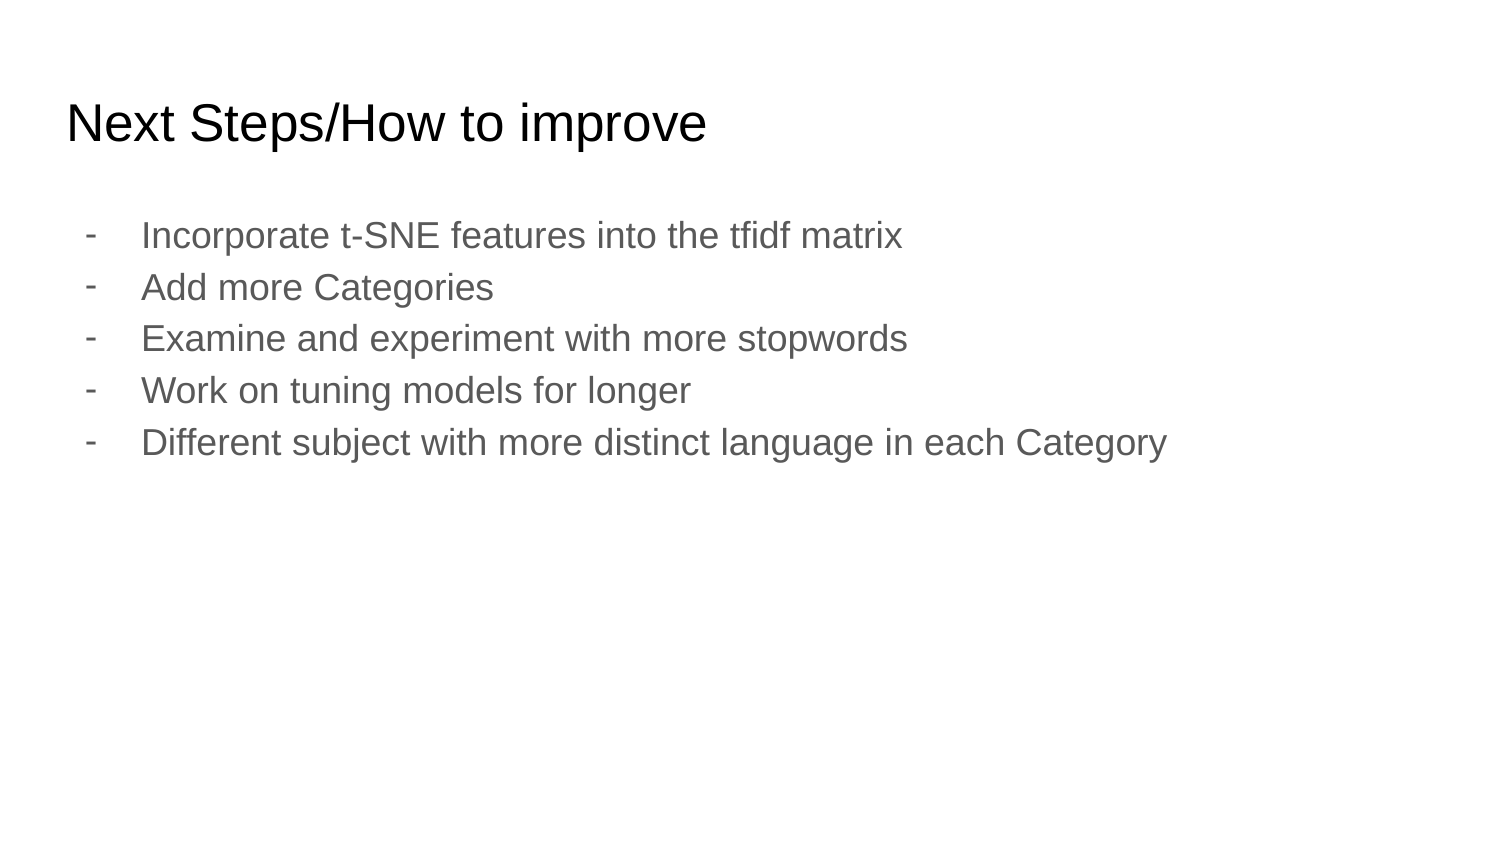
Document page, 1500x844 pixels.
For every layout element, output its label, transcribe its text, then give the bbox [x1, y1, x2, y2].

title Next Steps/How to improve [51, 72, 1449, 167]
list Incorporate t-SNE features into the tfidf matrix Add more Categories Examine and experiment with more stopwords Work on tuning models for longer Different subject with more distinct language in each Category [51, 189, 1449, 750]
